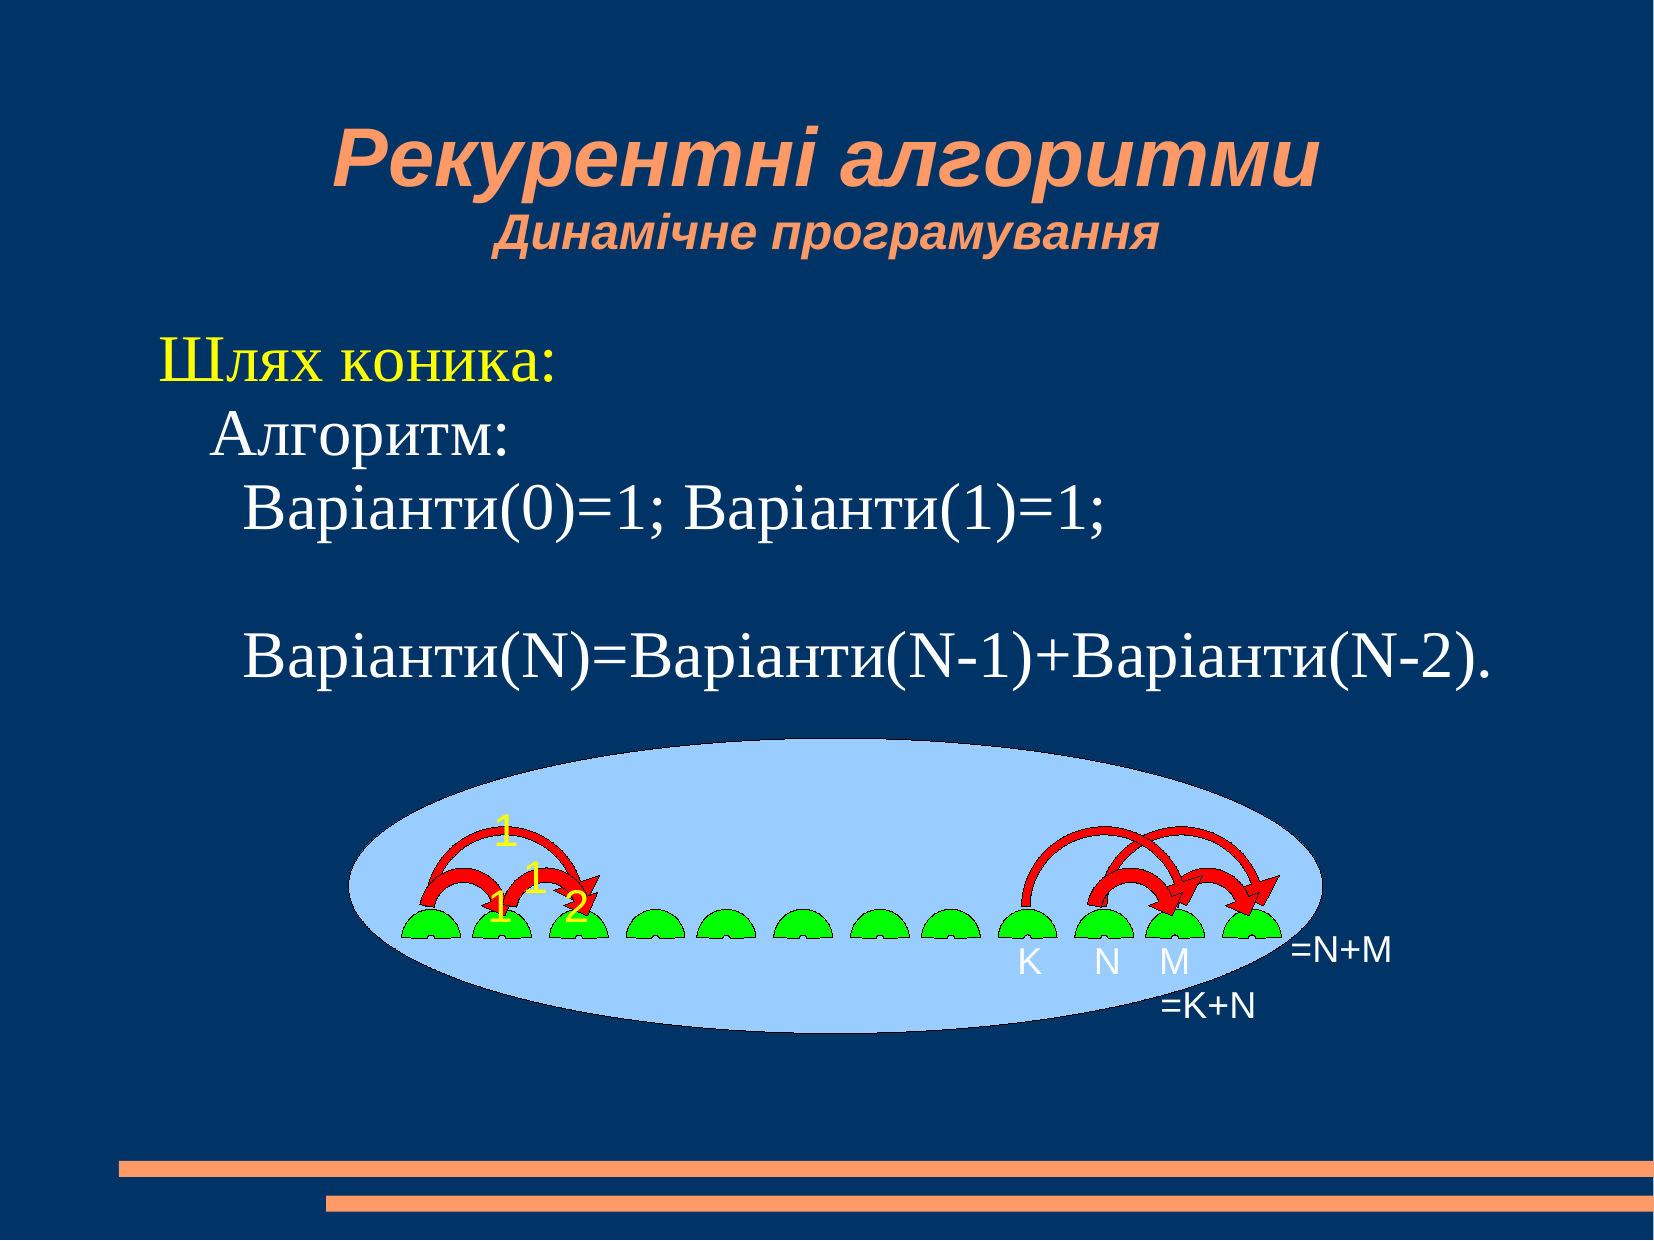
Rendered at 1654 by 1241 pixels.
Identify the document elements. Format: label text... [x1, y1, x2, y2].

text_box =K+N [1145, 976, 1272, 1034]
text_box [348, 738, 1323, 1034]
text_box 2 [549, 874, 605, 941]
text_box 1 [507, 844, 564, 911]
list Шлях коника: Алгоритм: Варіанти(0)=1; Варіанти(1)=1; Варіанти(N)=Варіанти(N-1)+Варіанти(N-2). [121, 322, 1561, 1132]
text_box M [1144, 933, 1206, 990]
text_box 1 [472, 874, 528, 941]
text_box 1 [478, 797, 534, 864]
text_box N [1079, 933, 1136, 990]
text_box =N+M [1275, 921, 1408, 979]
text_box K [1002, 933, 1058, 990]
title Рекурентні алгоритми Динамічне програмування [121, 46, 1534, 325]
